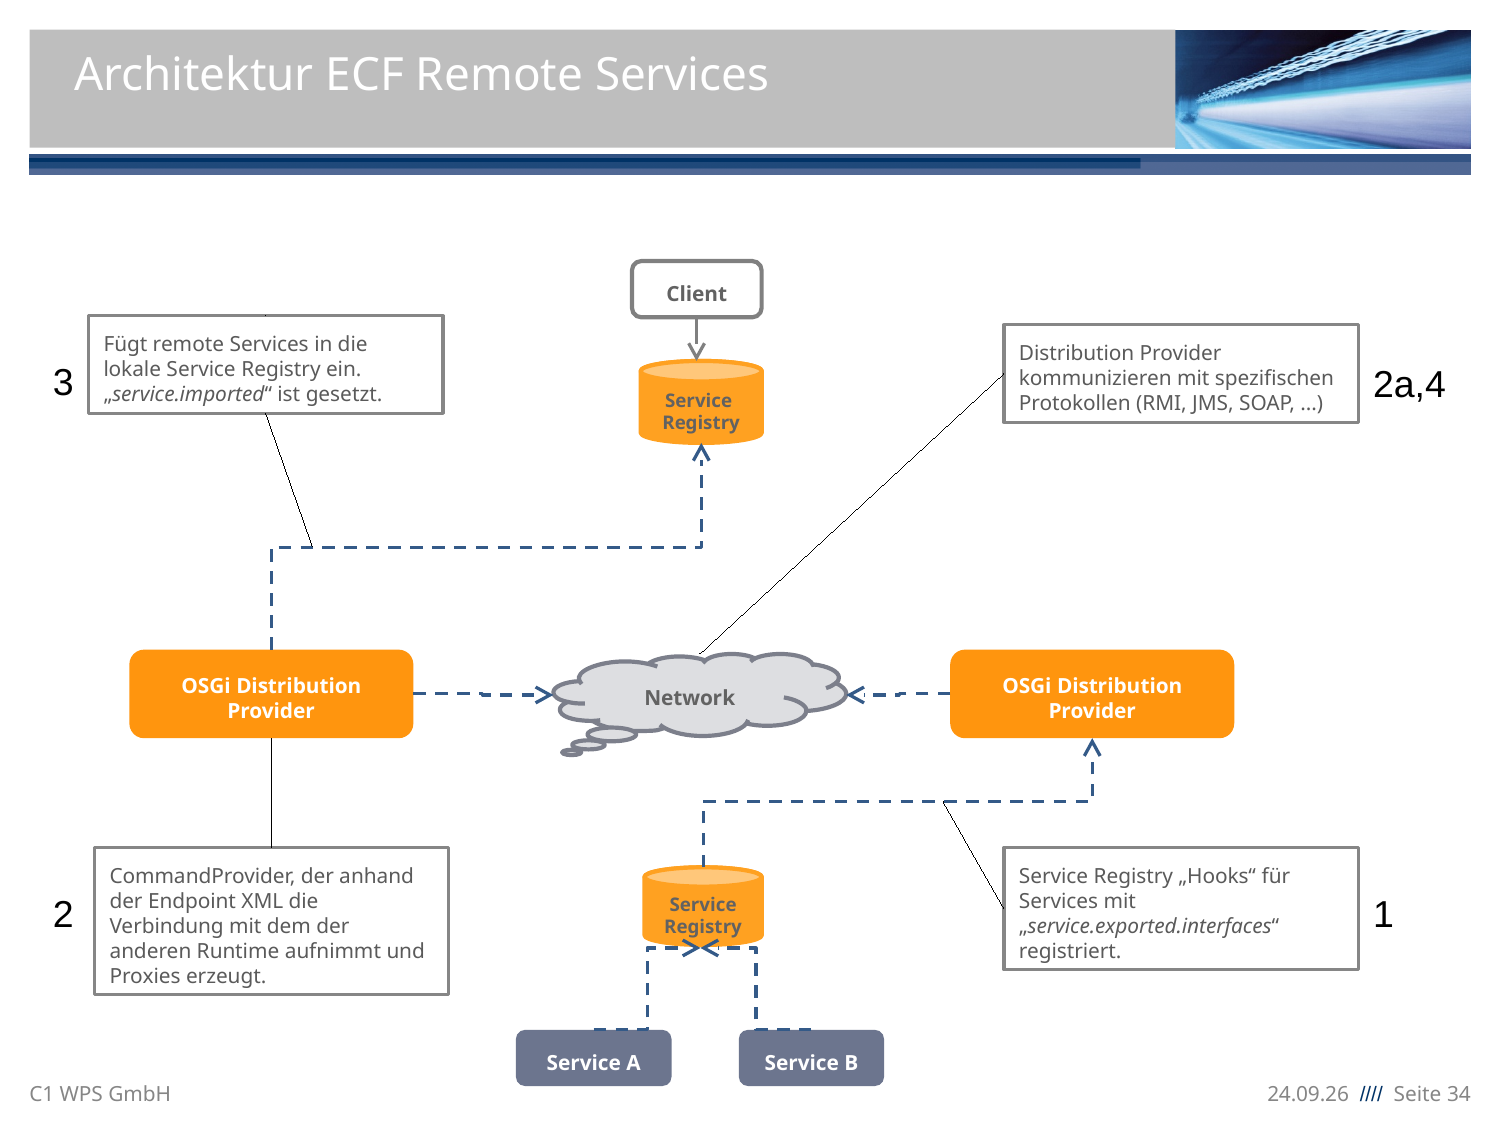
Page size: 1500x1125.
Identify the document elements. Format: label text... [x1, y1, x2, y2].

text_box 1 [1358, 885, 1409, 943]
text_box Service Registry [644, 878, 762, 945]
text_box CommandProvider, der anhand der Endpoint XML die Verbindung mit dem der anderen Runtime aufnimmt und Proxies erzeugt. [94, 847, 449, 995]
title Architektur ECF Remote Services [29, 29, 1176, 148]
text_box Service A [515, 1029, 672, 1087]
text_box Service B [738, 1029, 885, 1087]
text_box Distribution Provider kommunizieren mit spezifischen Protokollen (RMI, JMS, SOAP, ...) [1003, 324, 1358, 422]
text_box Client [631, 261, 762, 318]
text_box Network [562, 749, 582, 756]
text_box Fügt remote Services in die lokale Service Registry ein. „service.imported“ ist gesetzt. [88, 315, 443, 413]
text_box OSGi Distribution Provider [950, 649, 1235, 739]
picture [29, 154, 1471, 175]
text_box Network [553, 653, 847, 750]
text_box OSGi Distribution Provider [129, 649, 414, 739]
text_box 2 [38, 885, 89, 943]
picture [1175, 30, 1471, 149]
text_box 2a,4 [1358, 356, 1461, 414]
text_box 3 [38, 354, 89, 412]
text_box Service Registry [640, 372, 762, 443]
text_box Service Registry „Hooks“ für Services mit „service.exported.interfaces“ registriert. [1003, 847, 1358, 970]
